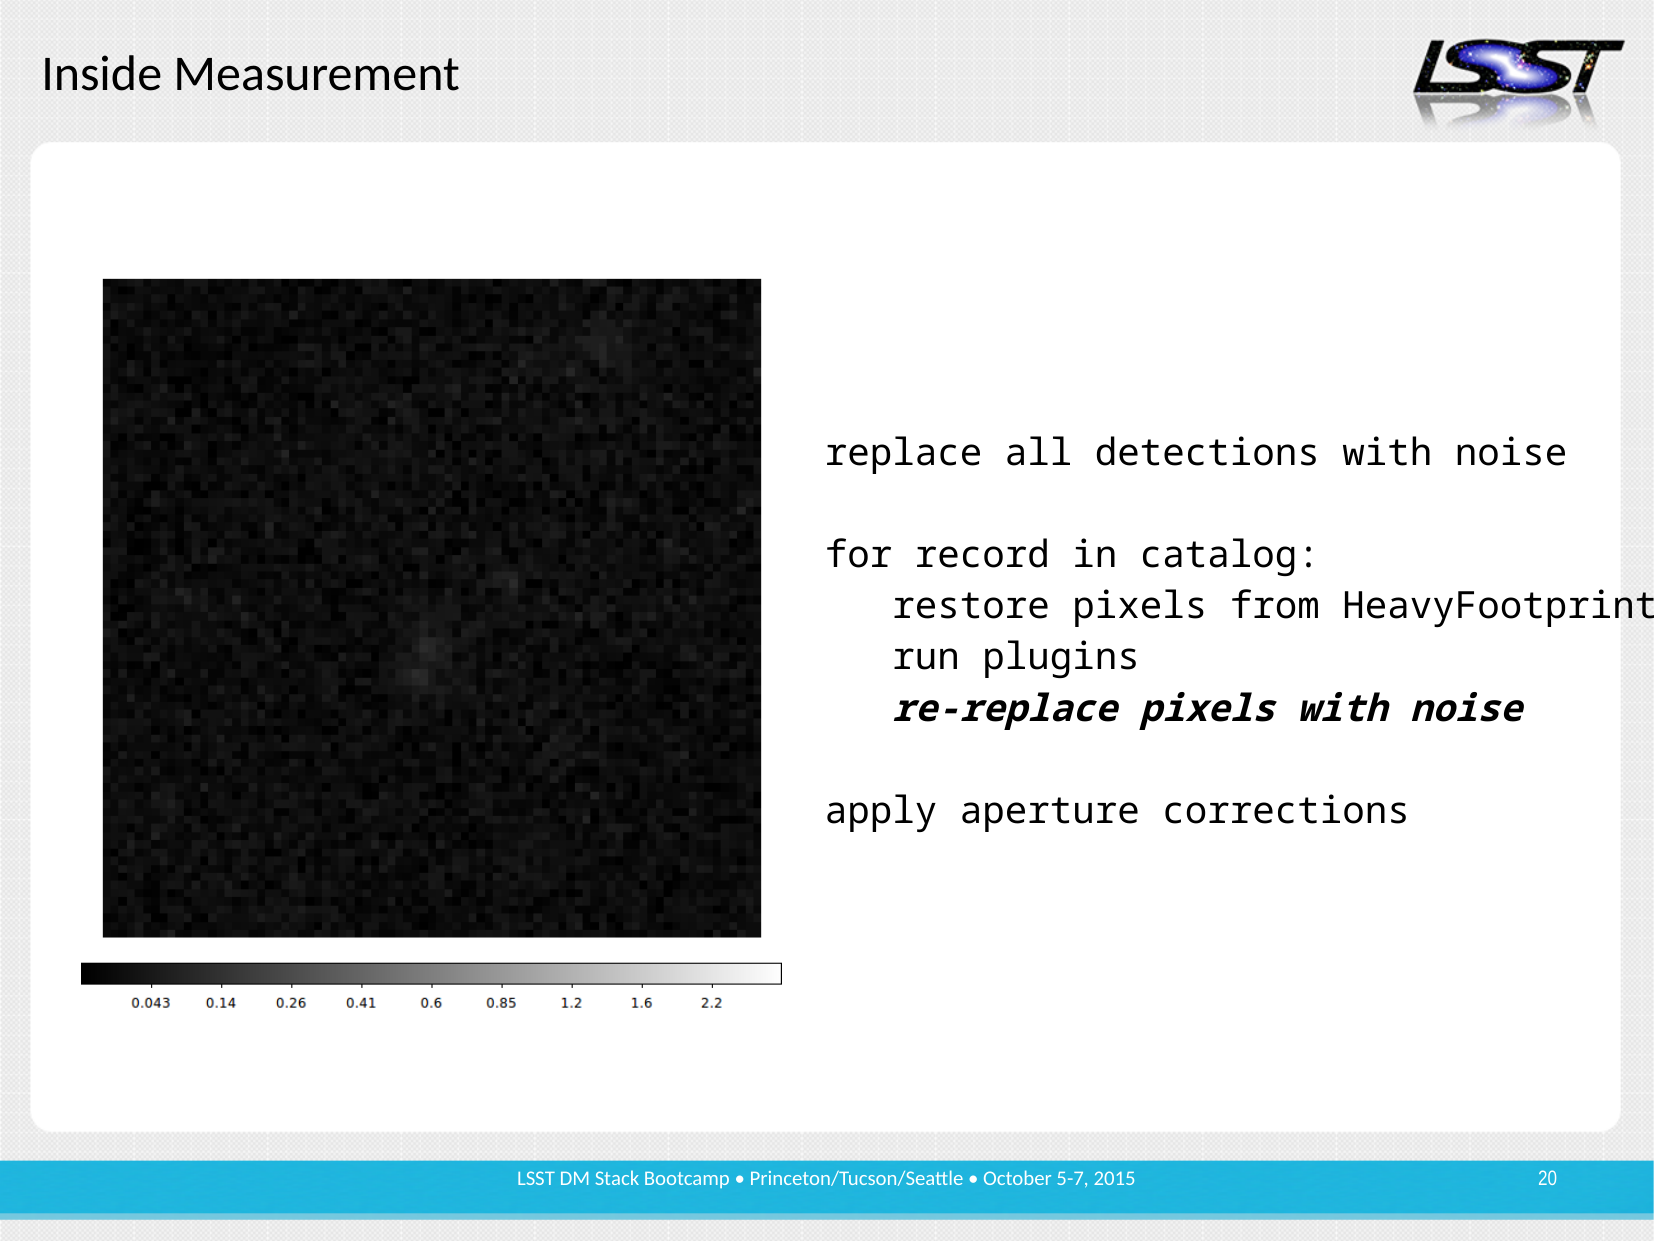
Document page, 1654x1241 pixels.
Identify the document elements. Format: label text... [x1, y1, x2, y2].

text_box replace all detections with noise for record in catalog: restore pixels from HeavyFootprint run plugins re-replace pixels with noise apply aperture corrections [810, 285, 1591, 976]
picture [0, 0, 1654, 1241]
title Inside Measurement [41, 27, 1161, 129]
